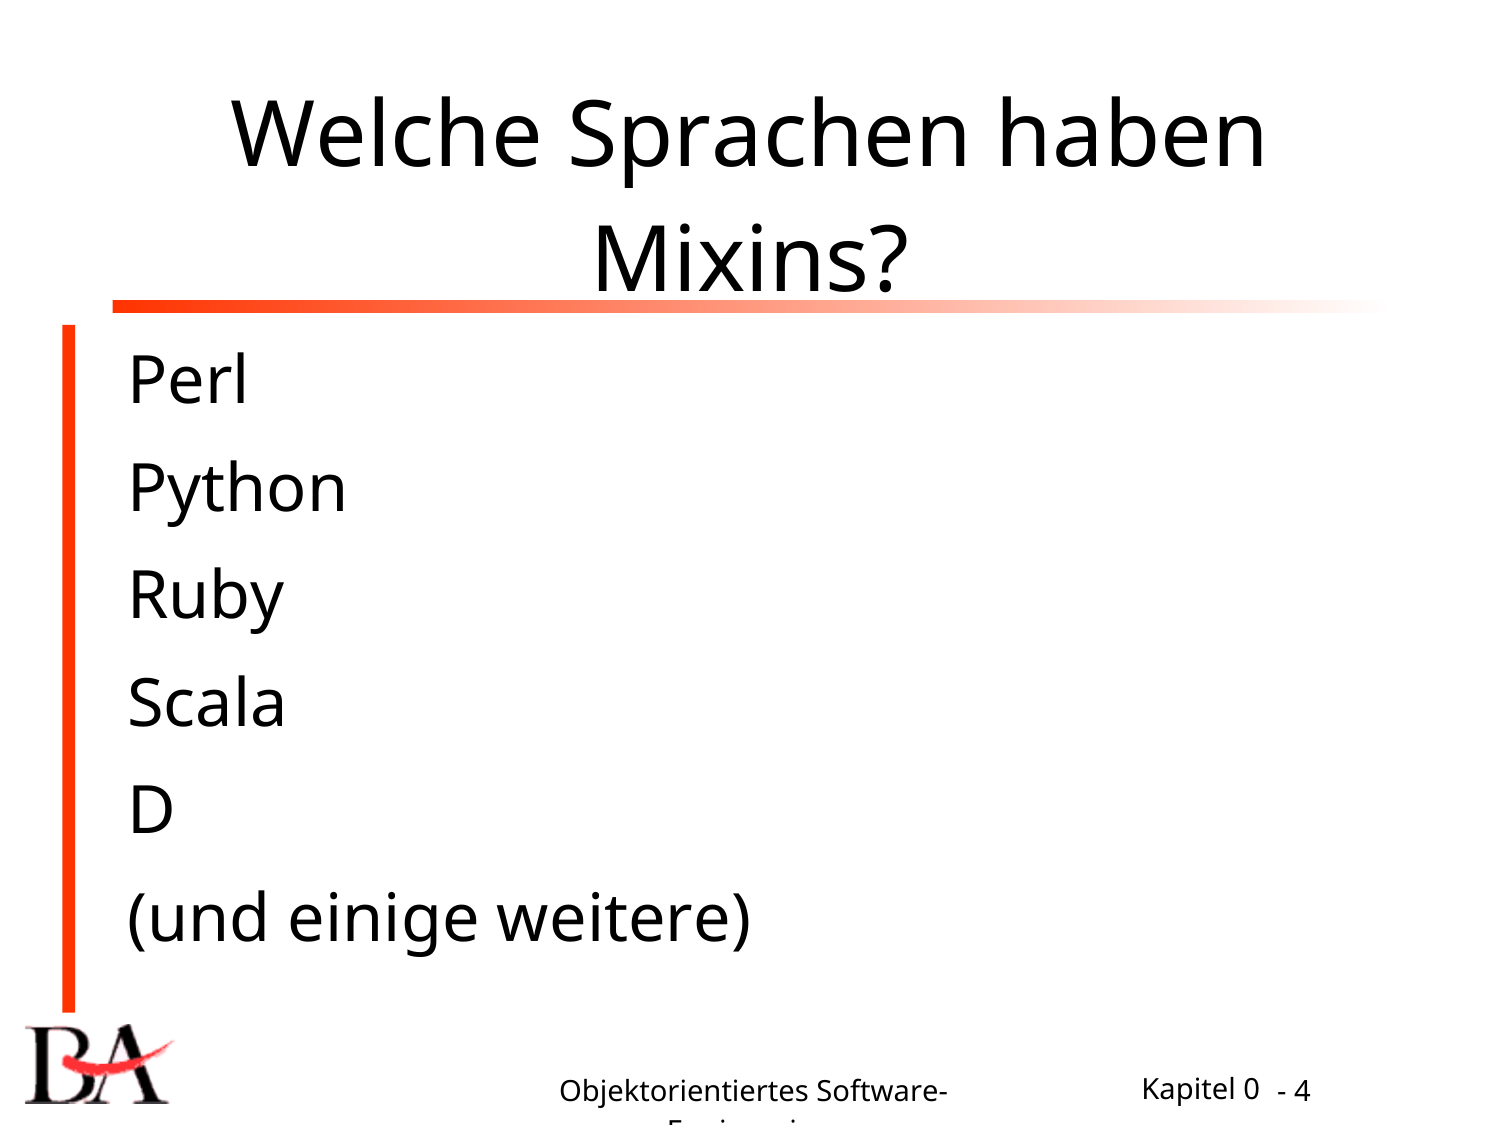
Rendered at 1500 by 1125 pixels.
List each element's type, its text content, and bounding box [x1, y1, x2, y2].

list Perl Python Ruby Scala D (und einige weitere) [112, 324, 1388, 1051]
picture [24, 1024, 175, 1104]
title Welche Sprachen haben Mixins? [112, 76, 1388, 312]
